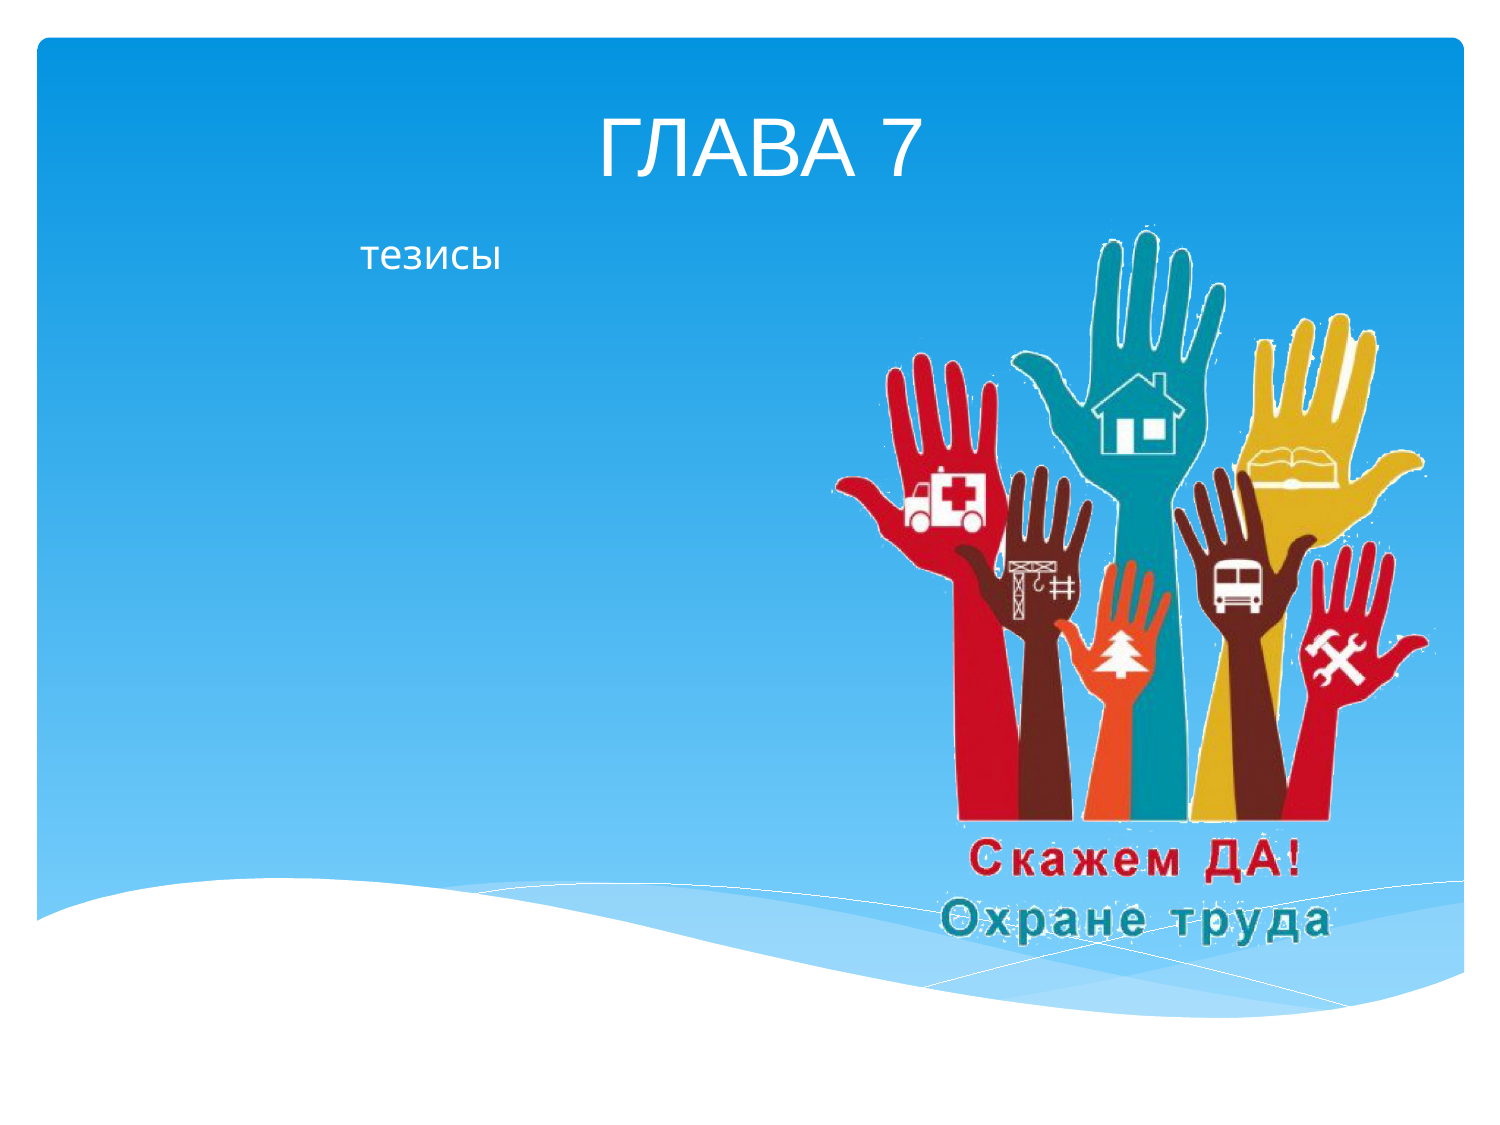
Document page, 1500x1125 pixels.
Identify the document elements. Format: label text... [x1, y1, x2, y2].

title ГЛАВА 7 [123, 78, 1399, 202]
picture [827, 219, 1444, 953]
subtitle тезисы [53, 219, 810, 1047]
